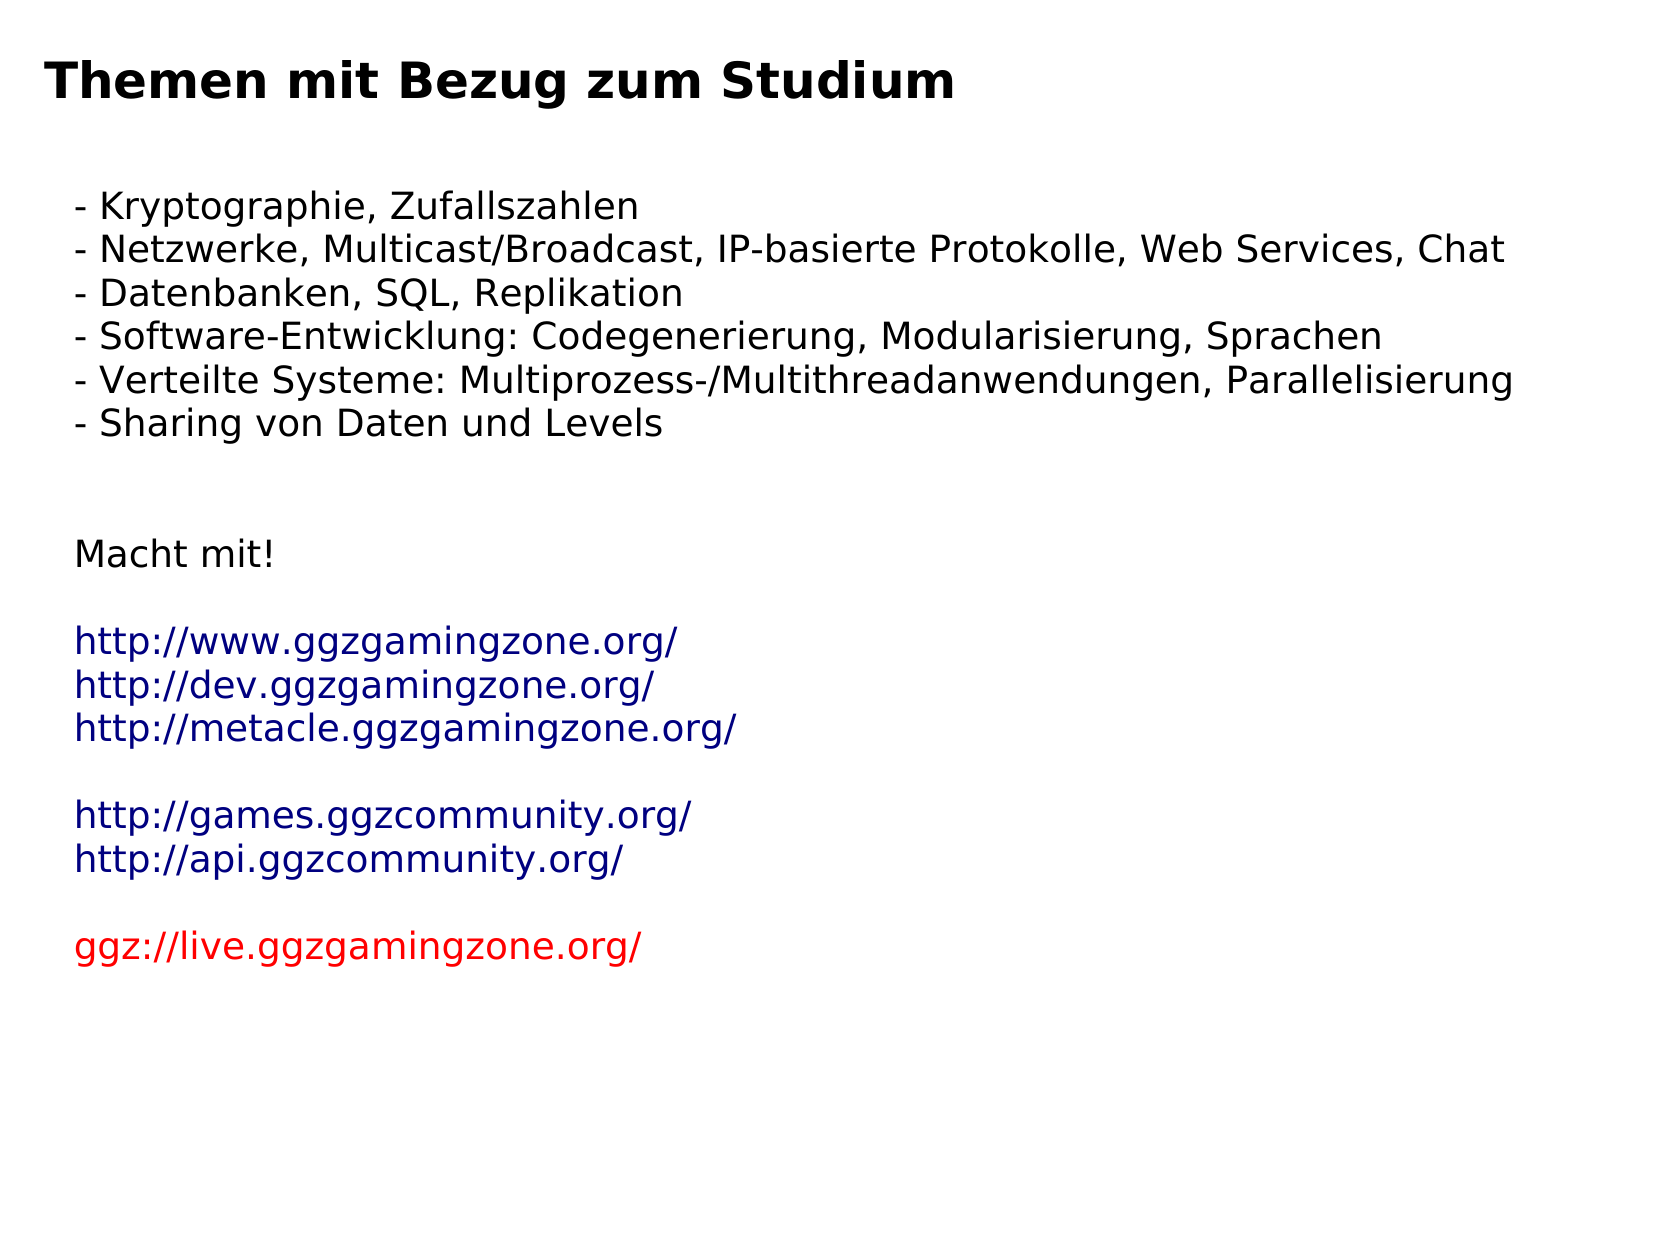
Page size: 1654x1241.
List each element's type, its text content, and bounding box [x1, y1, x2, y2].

text_box - Kryptographie, Zufallszahlen - Netzwerke, Multicast/Broadcast, IP-basierte Protokolle, Web Services, Chat - Datenbanken, SQL, Replikation - Software-Entwicklung: Codegenerierung, Modularisierung, Sprachen - Verteilte Systeme: Multiprozess-/Multithreadanwendungen, Parallelisierung - Sharing von Daten und Levels Macht mit! http://www.ggzgamingzone.org/ http://dev.ggzgamingzone.org/ http://metacle.ggzgamingzone.org/ http://games.ggzcommunity.org/ http://api.ggzcommunity.org/ ggz://live.ggzgamingzone.org/ [59, 177, 1595, 976]
text_box Themen mit Bezug zum Studium [29, 45, 1625, 119]
